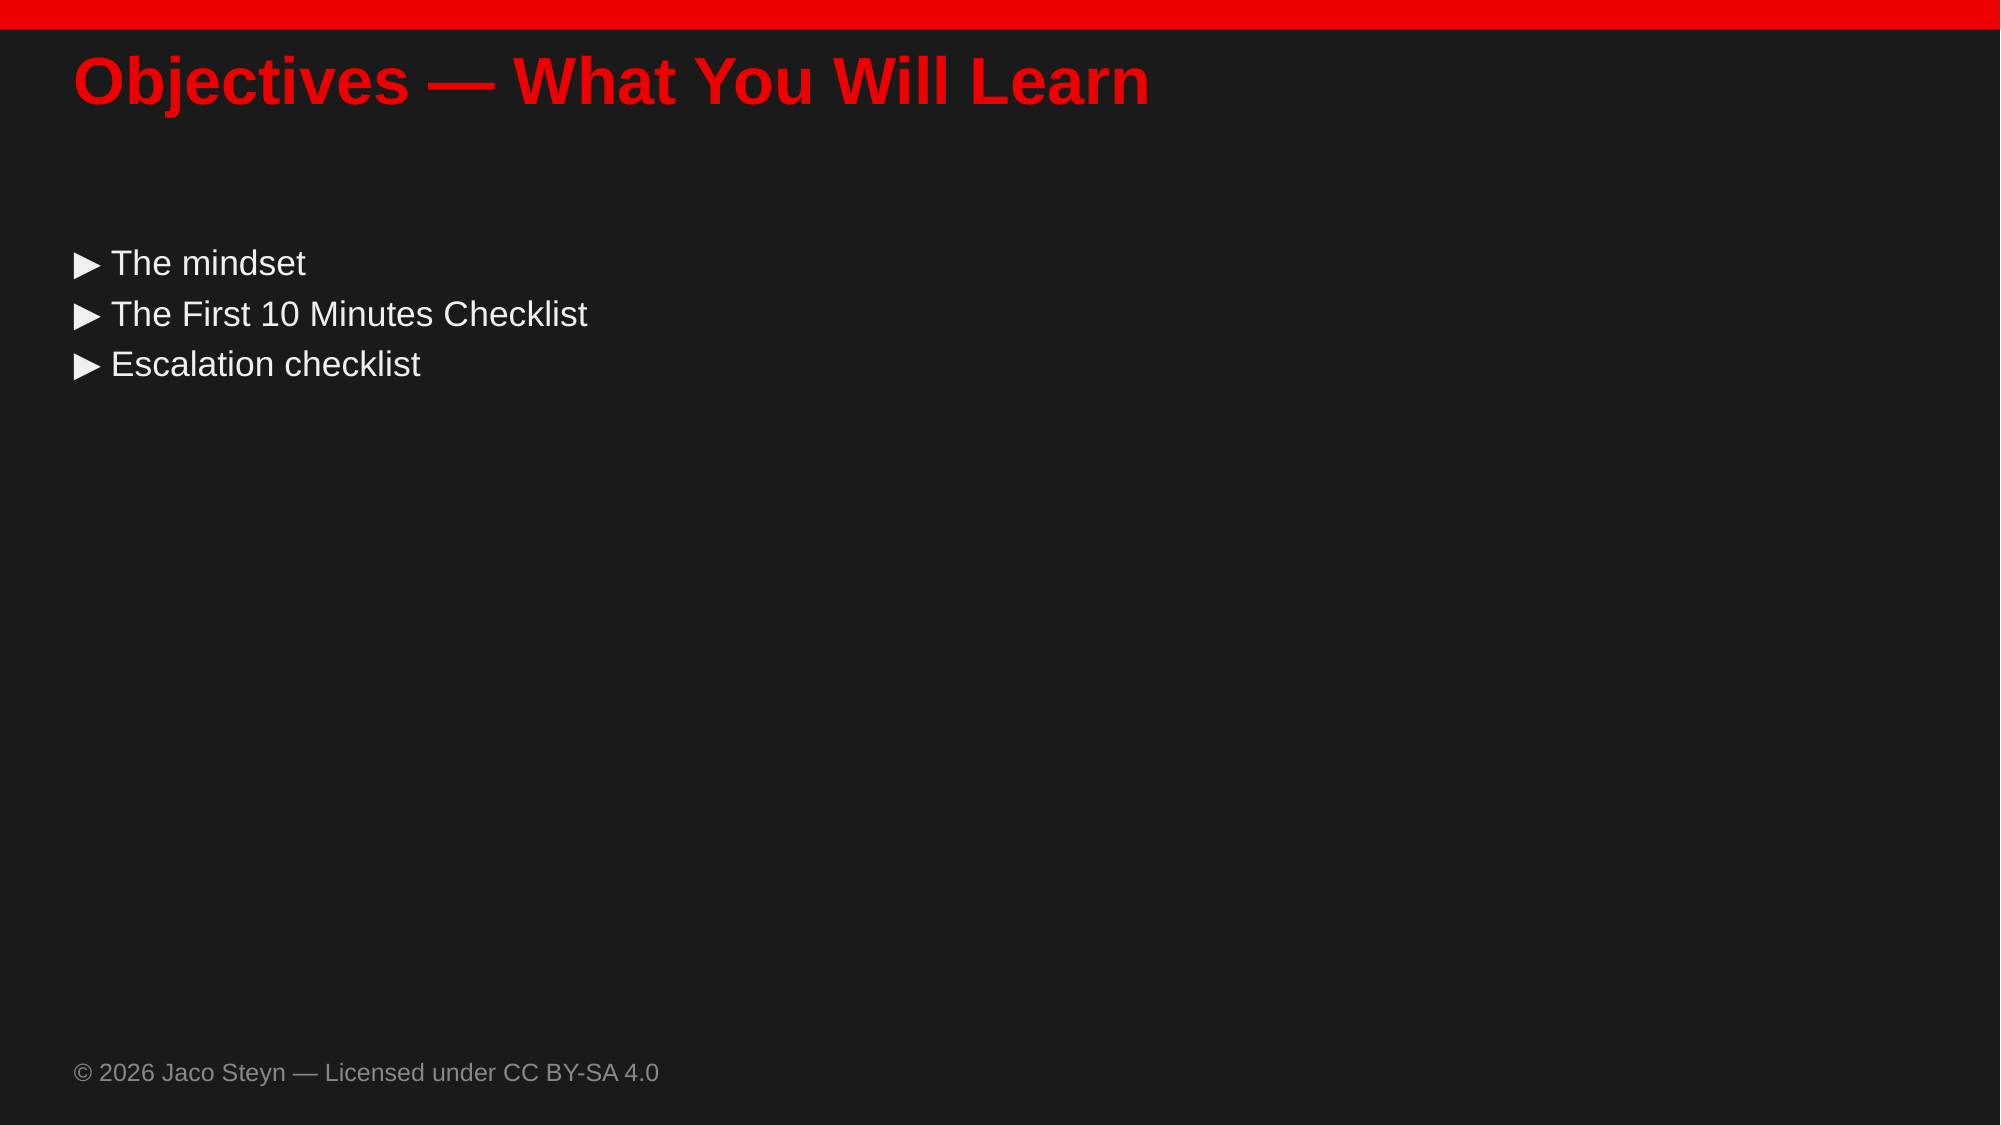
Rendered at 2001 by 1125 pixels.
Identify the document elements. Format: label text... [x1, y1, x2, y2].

text_box © 2026 Jaco Steyn — Licensed under CC BY-SA 4.0 [59, 1051, 1942, 1093]
text_box Objectives — What You Will Learn [59, 36, 1942, 208]
text_box [0, 0, 2001, 30]
text_box ▶ The mindset ▶ The First 10 Minutes Checklist ▶ Escalation checklist [59, 236, 1942, 1037]
